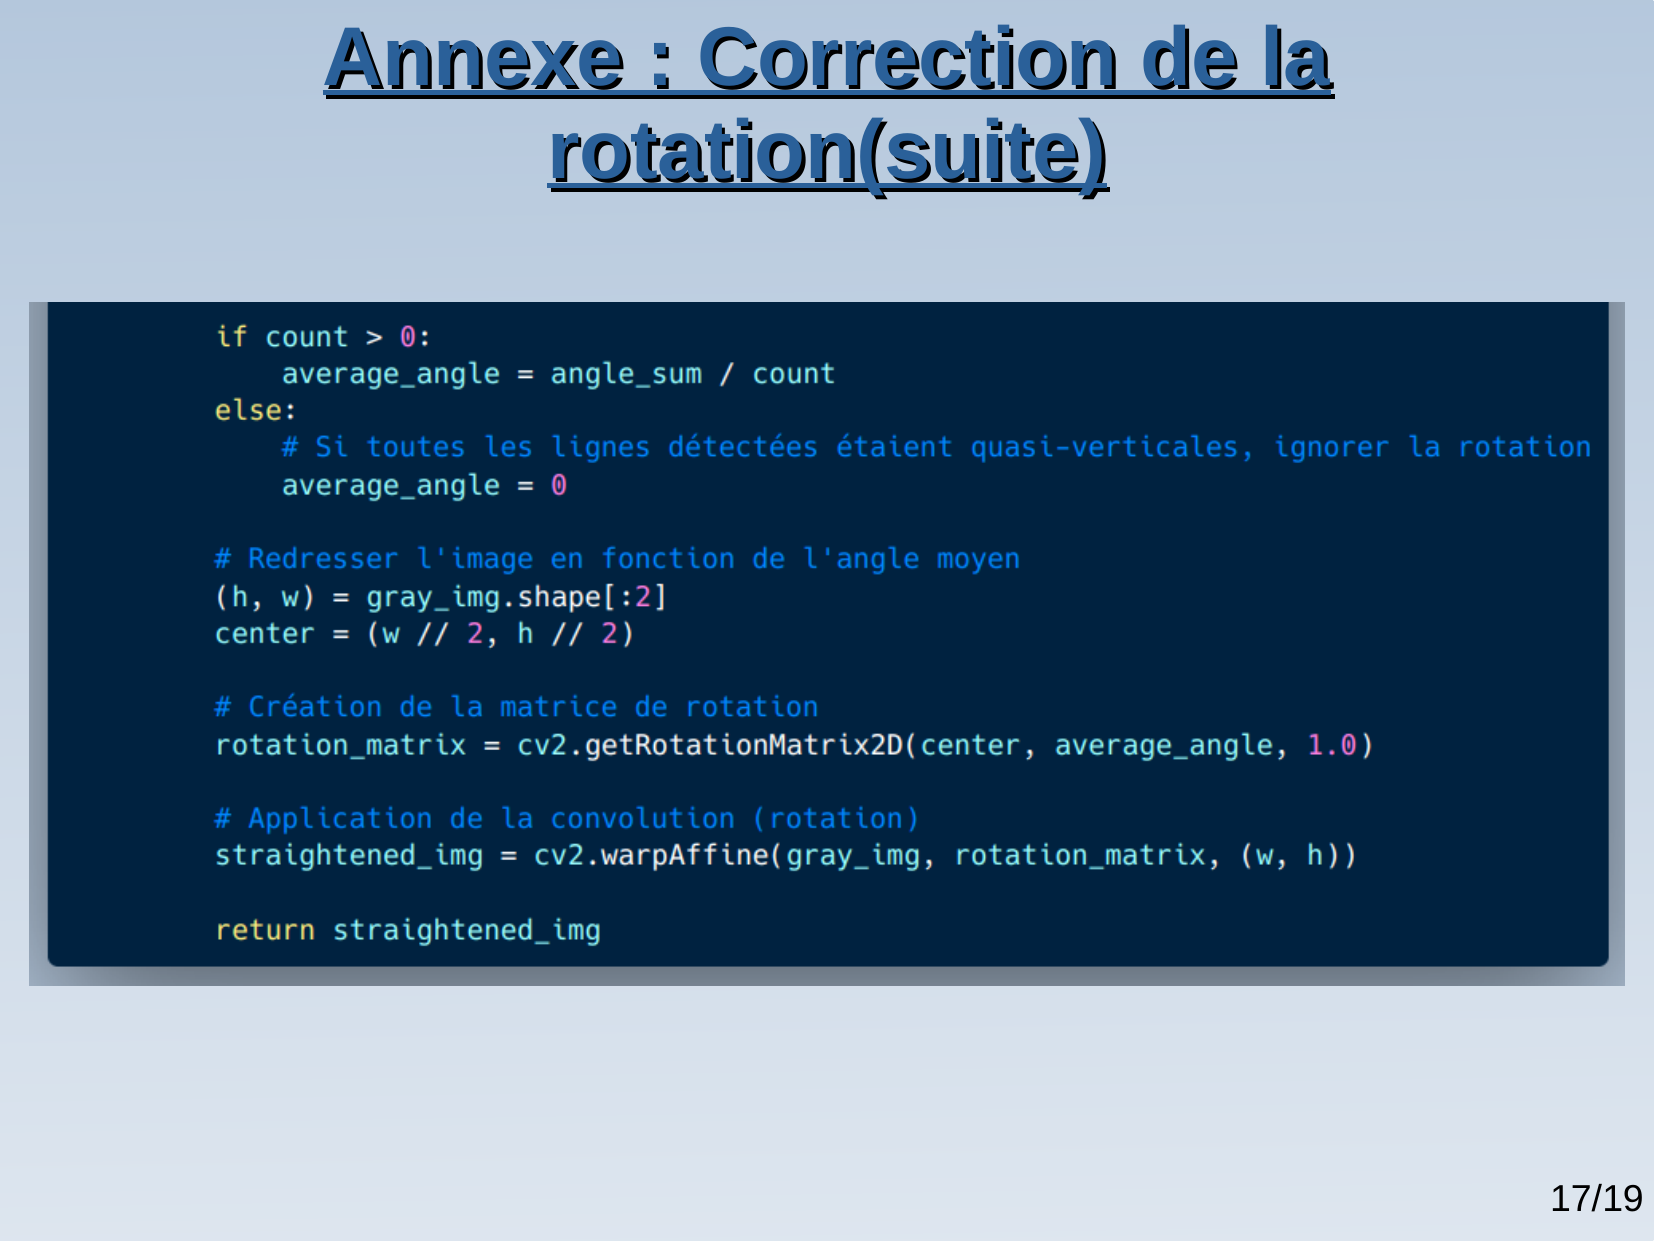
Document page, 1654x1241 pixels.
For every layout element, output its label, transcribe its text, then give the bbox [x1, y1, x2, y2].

picture [29, 302, 1625, 986]
title Annexe : Correction de la rotation(suite) [82, 0, 1571, 207]
